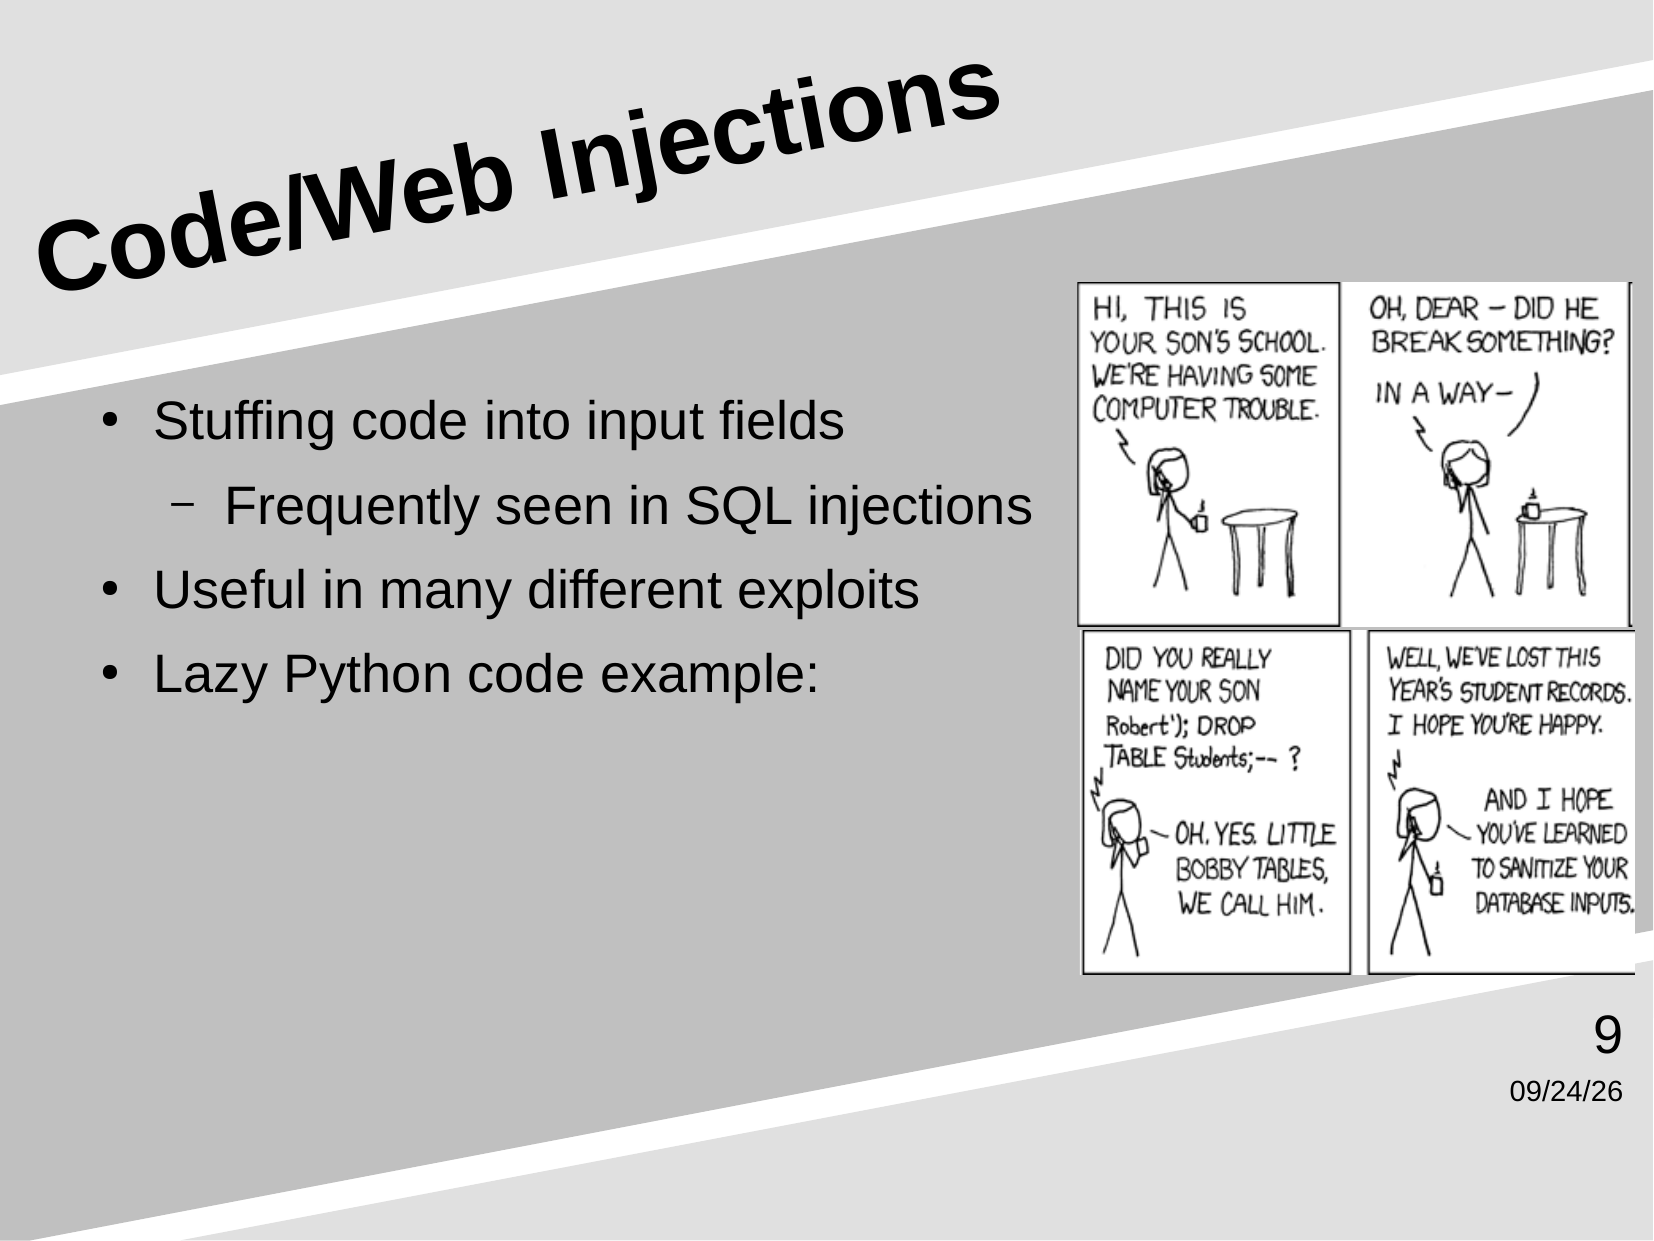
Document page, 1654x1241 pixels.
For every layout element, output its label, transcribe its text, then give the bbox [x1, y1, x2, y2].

title Code/Web Injections [17, 0, 1518, 365]
list Stuffing code into input fields Frequently seen in SQL injections Useful in many different exploits Lazy Python code example: [82, 390, 1538, 1036]
picture [1079, 630, 1636, 976]
picture [1077, 282, 1633, 628]
